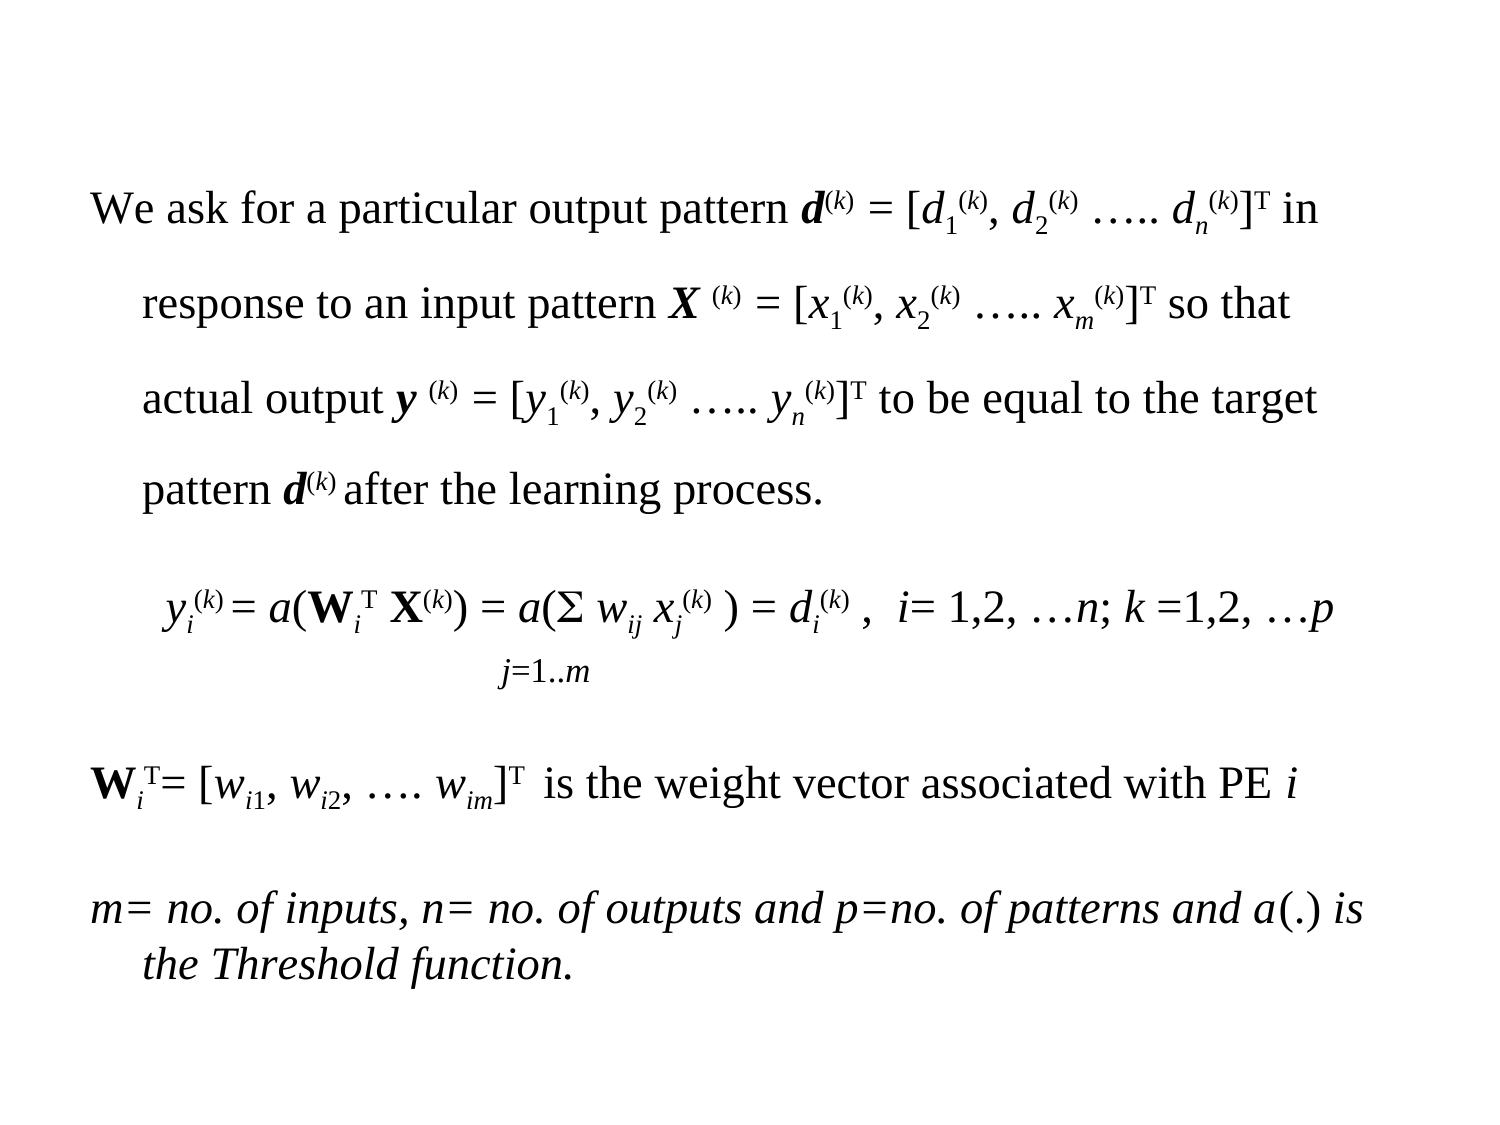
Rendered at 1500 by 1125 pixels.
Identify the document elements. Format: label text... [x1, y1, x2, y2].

list We ask for a particular output pattern d(k) = [d1(k), d2(k) ….. dn(k)]T in response to an input pattern X (k) = [x1(k), x2(k) ….. xm(k)]T so that actual output y (k) = [y1(k), y2(k) ….. yn(k)]T to be equal to the target pattern d(k) after the learning process. yi(k) = a(WiT X(k)) = a( wij xj(k) ) = di(k) , i= 1,2, …n; k =1,2, …p j=1..m WiT= [wi1, wi2, …. wim]T is the weight vector associated with PE i m= no. of inputs, n= no. of outputs and p=no. of patterns and a(.) is the Threshold function. [75, 137, 1426, 1005]
